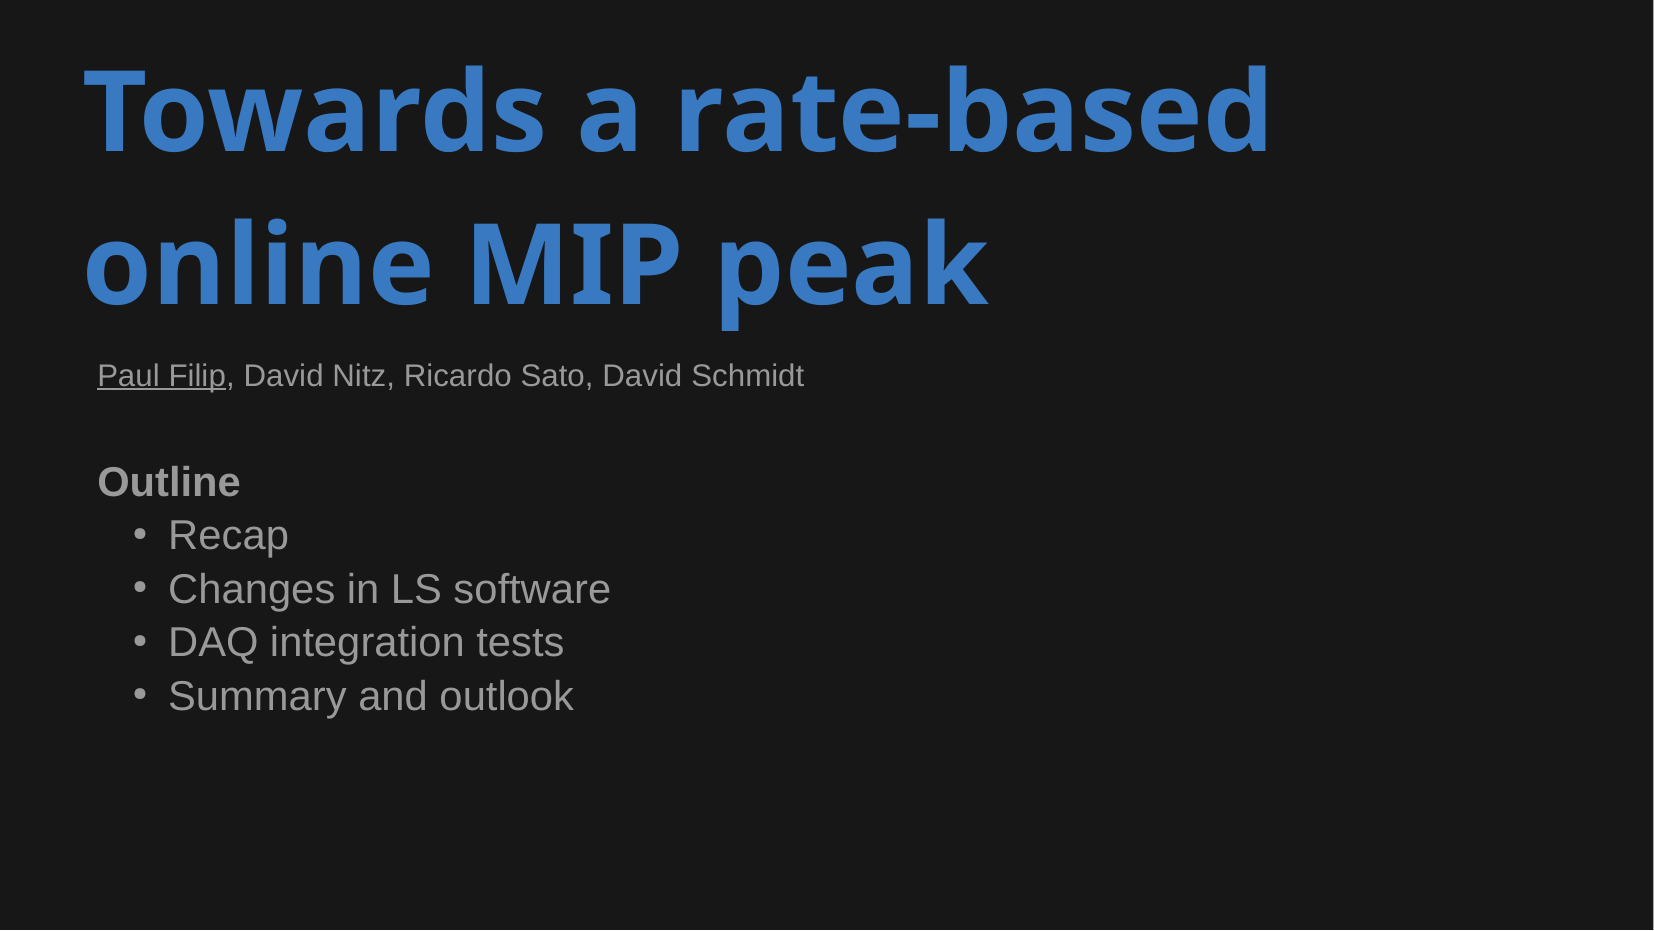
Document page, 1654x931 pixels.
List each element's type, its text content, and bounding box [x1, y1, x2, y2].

title Towards a rate-based online MIP peak [82, 30, 1571, 338]
